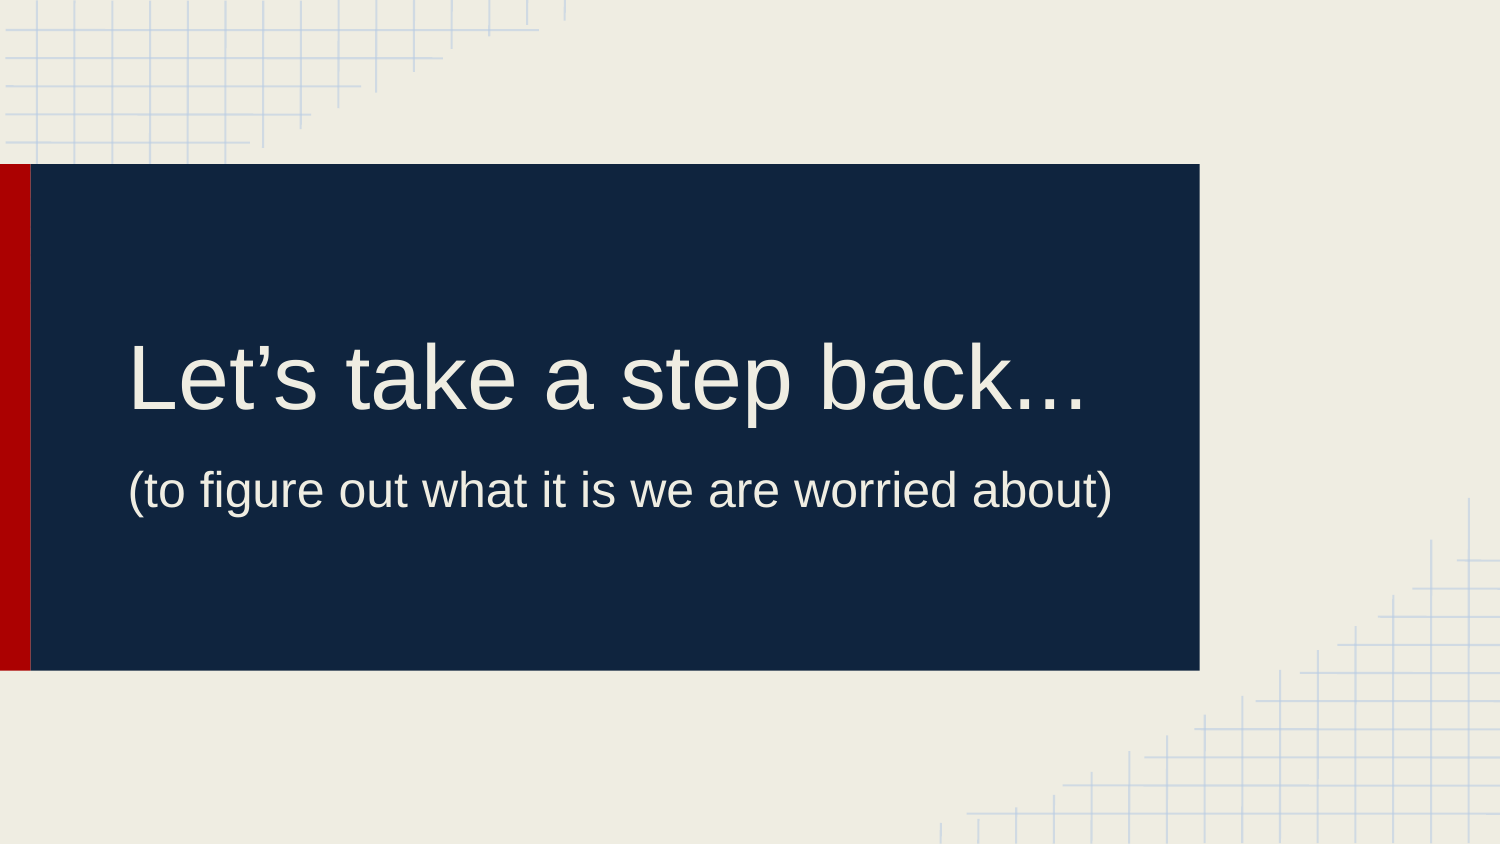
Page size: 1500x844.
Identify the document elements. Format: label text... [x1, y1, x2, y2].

title Let’s take a step back... [112, 278, 1163, 442]
subtitle (to figure out what it is we are worried about) [112, 442, 1163, 554]
